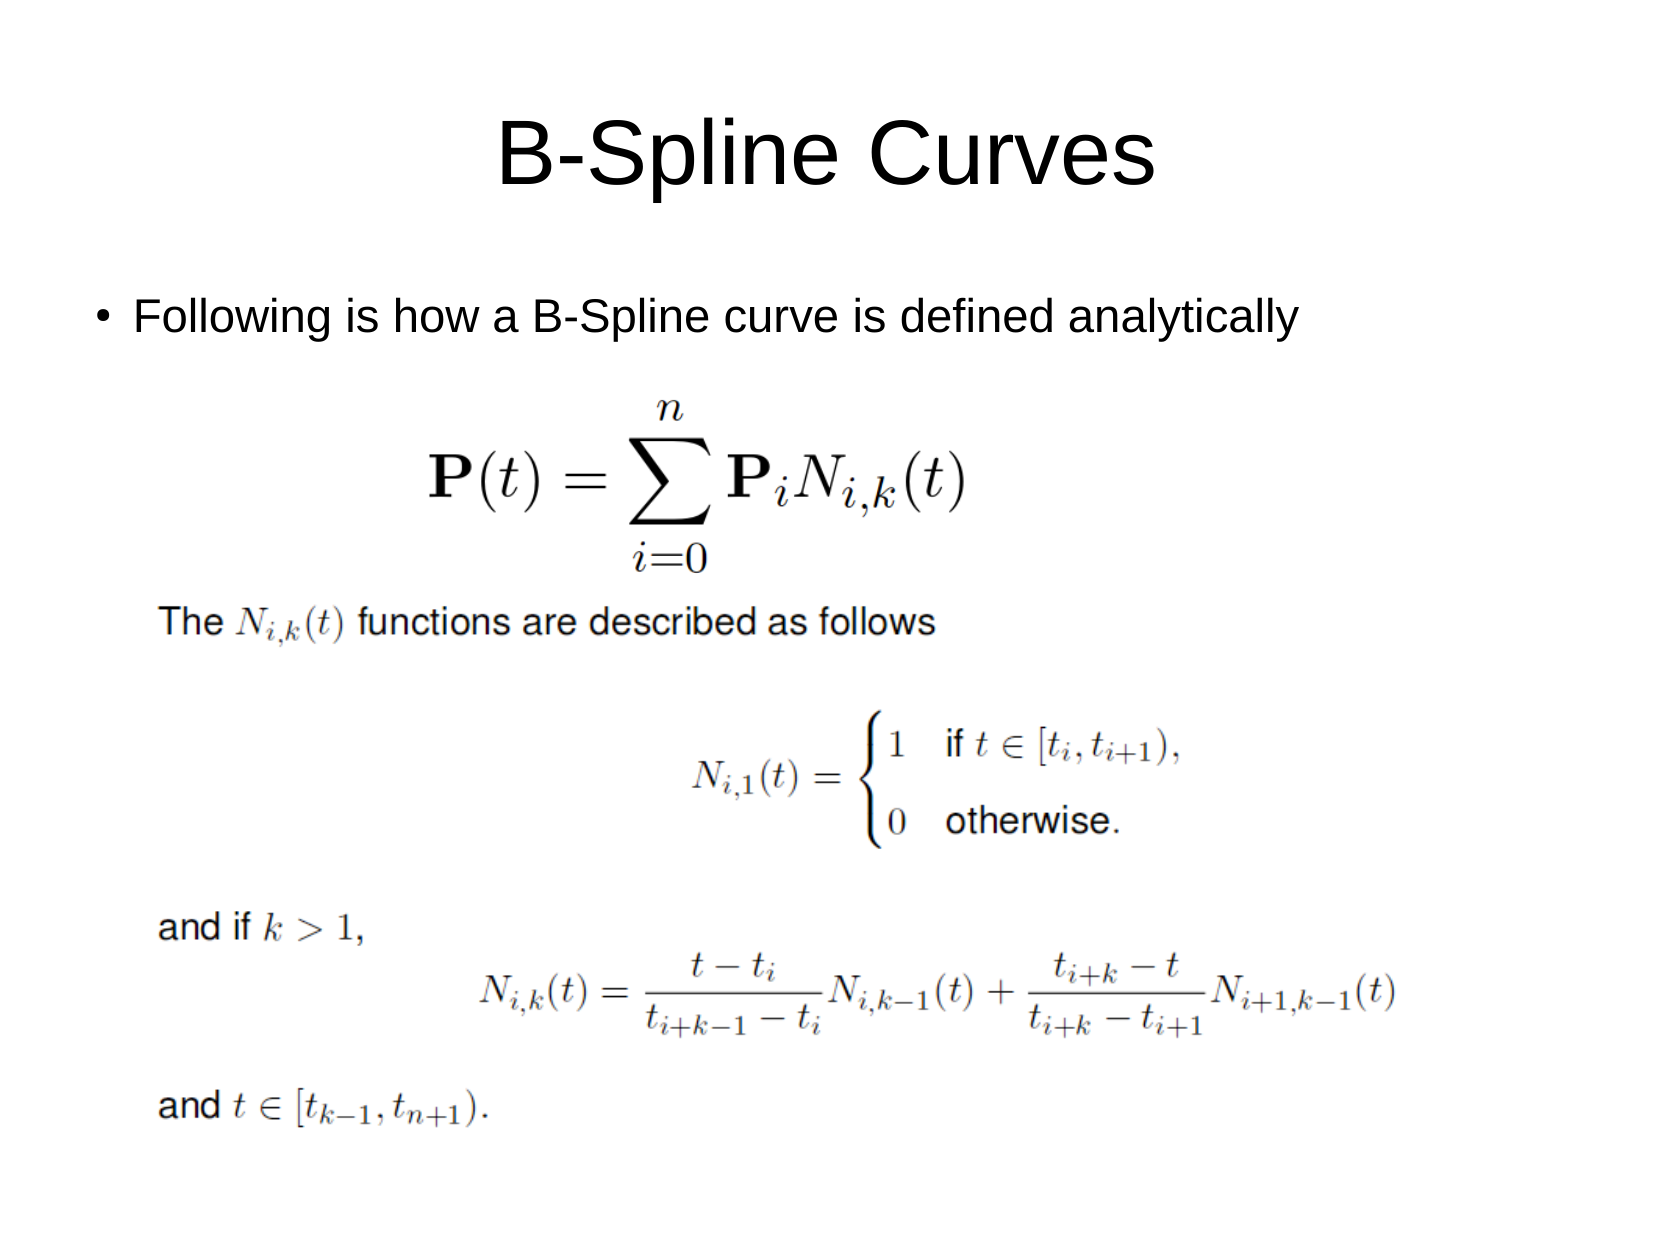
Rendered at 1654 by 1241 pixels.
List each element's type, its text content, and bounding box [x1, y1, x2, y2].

picture [150, 594, 1405, 1141]
title B-Spline Curves [82, 49, 1571, 257]
picture [420, 382, 971, 586]
list Following is how a B-Spline curve is defined analytically [82, 290, 1571, 1010]
